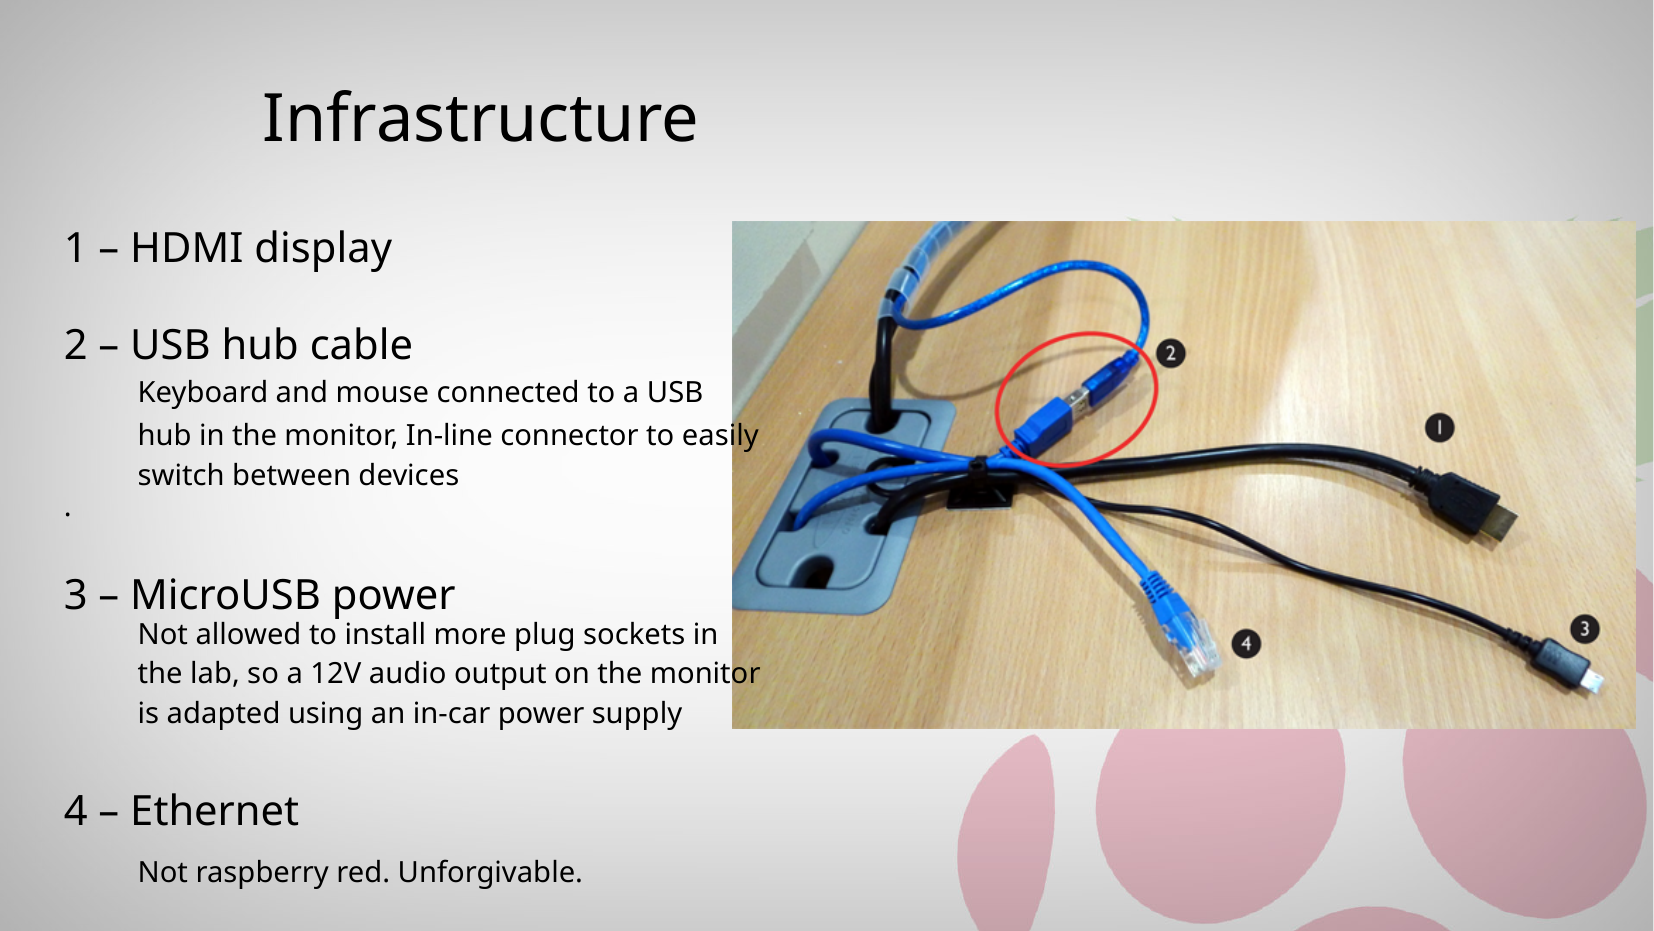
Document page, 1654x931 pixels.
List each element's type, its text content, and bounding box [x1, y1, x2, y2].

picture [0, 0, 1654, 931]
text_box Infrastructure 1 – HDMI display 2 – USB hub cable . 3 – MicroUSB power 4 – Ethernet [49, 62, 913, 863]
text_box Keyboard and mouse connected to a USB hub in the monitor, In-line connector to easily switch between devices Not allowed to install more plug sockets in the lab, so a 12V audio output on the monitor is adapted using an in-car power supply Not raspberry red. Unforgivable. [49, 349, 729, 885]
